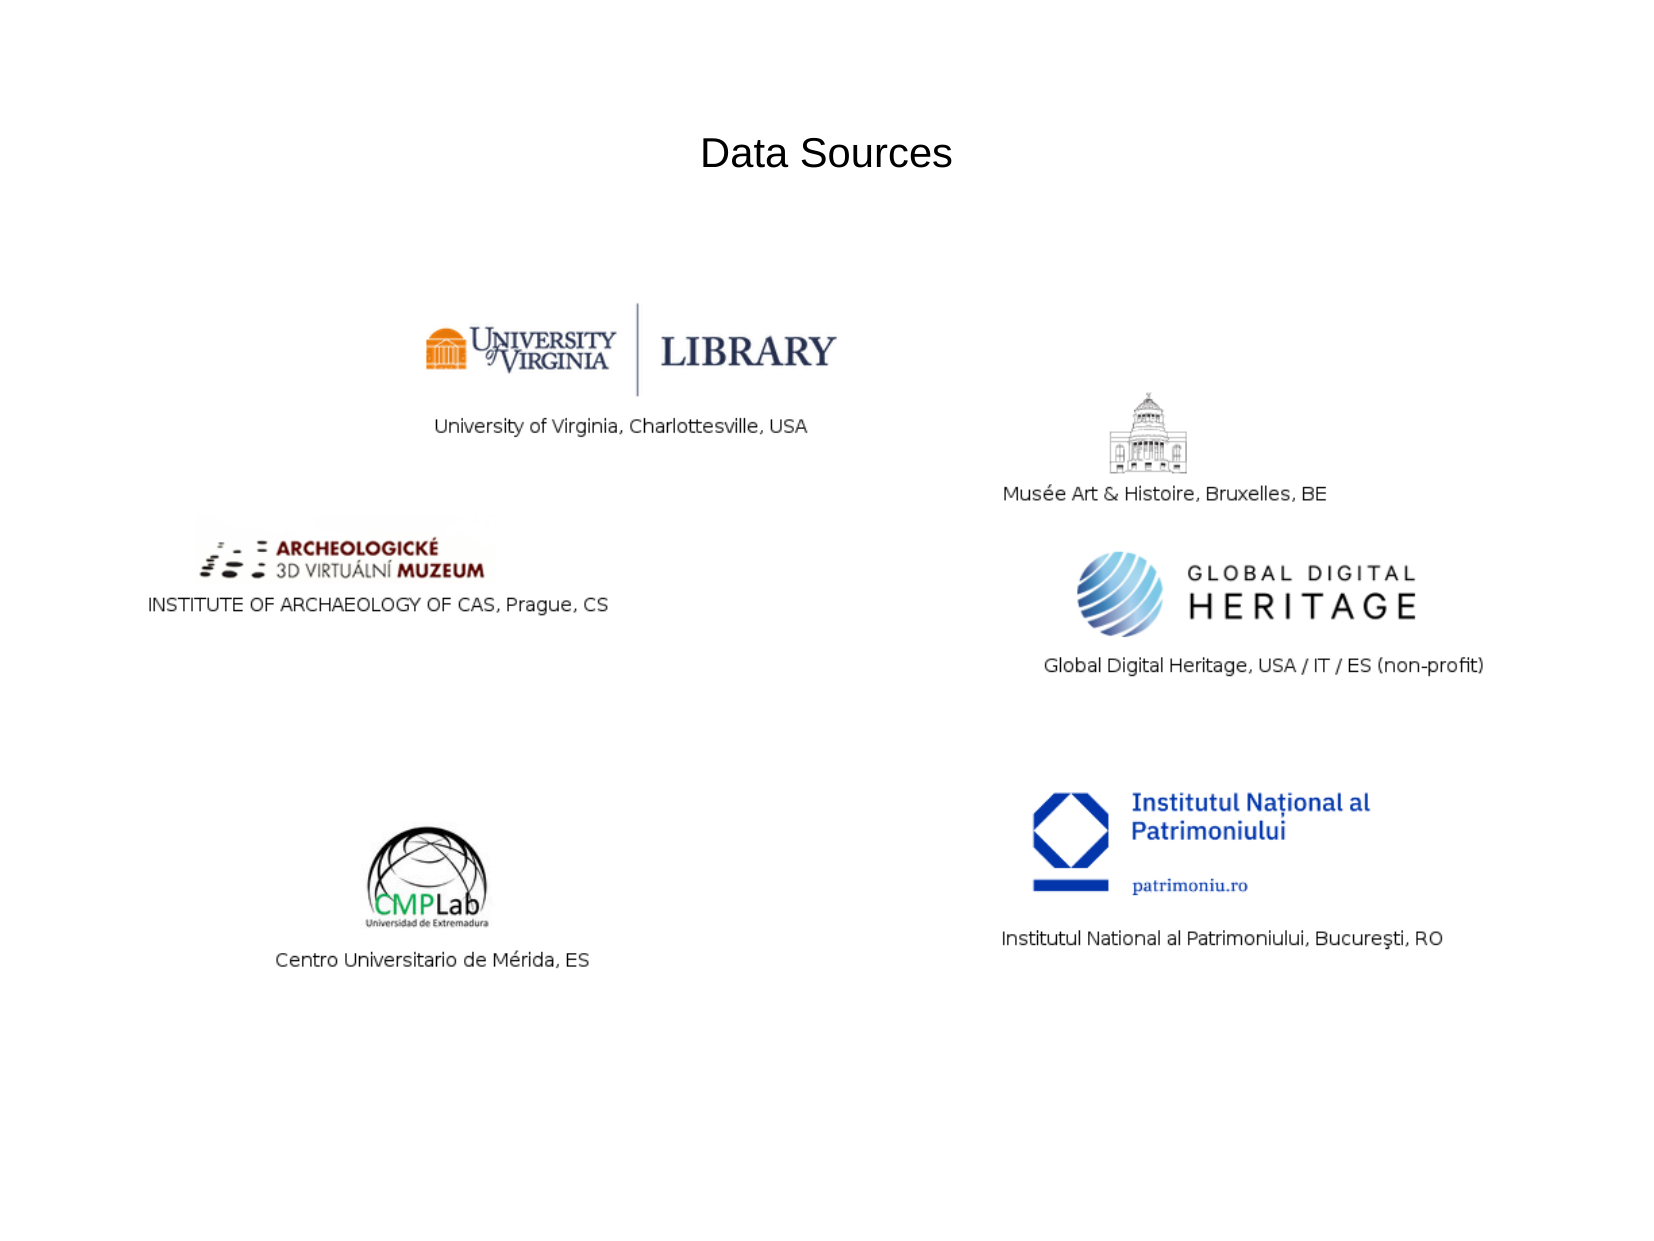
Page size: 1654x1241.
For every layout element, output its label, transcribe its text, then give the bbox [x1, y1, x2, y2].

picture [124, 256, 1530, 1175]
title Data Sources [82, 49, 1571, 257]
